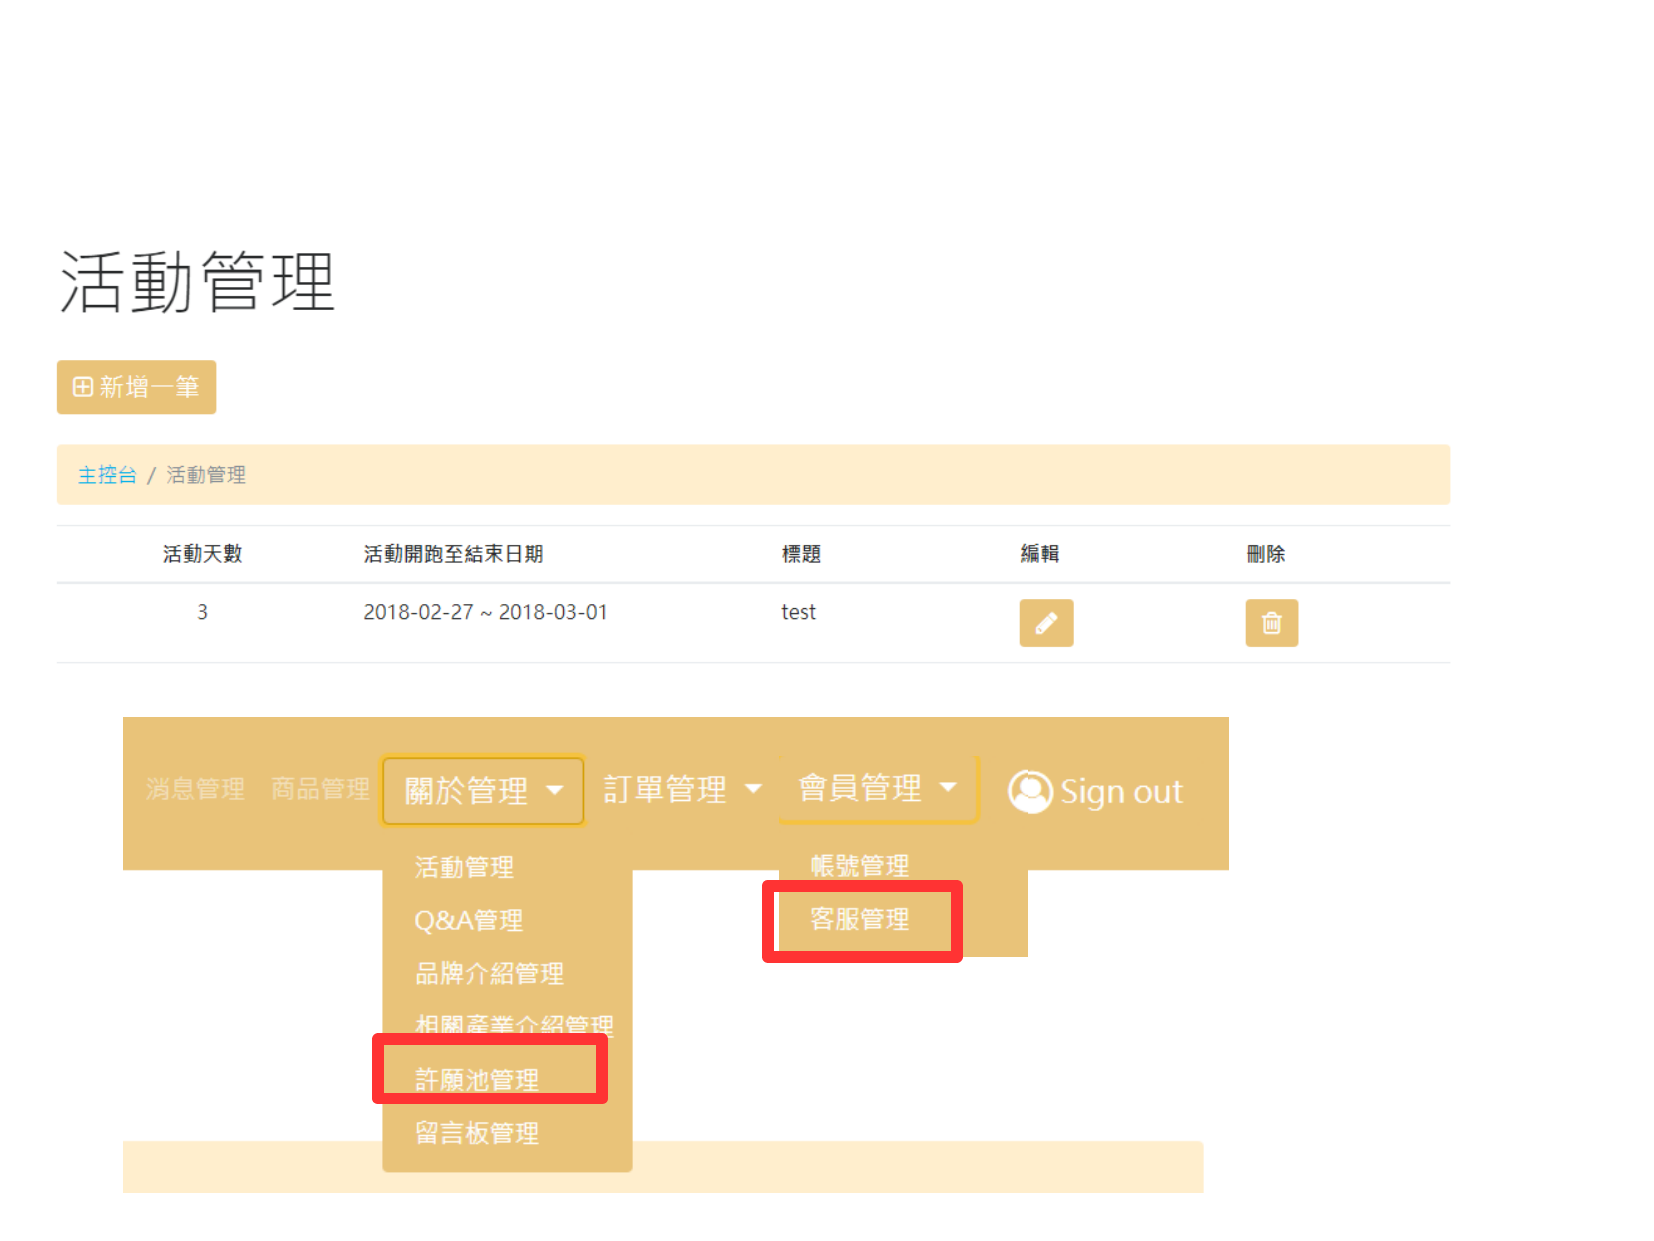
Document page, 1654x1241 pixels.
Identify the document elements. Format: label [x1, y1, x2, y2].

picture [123, 717, 1229, 1193]
picture [47, 188, 1453, 676]
